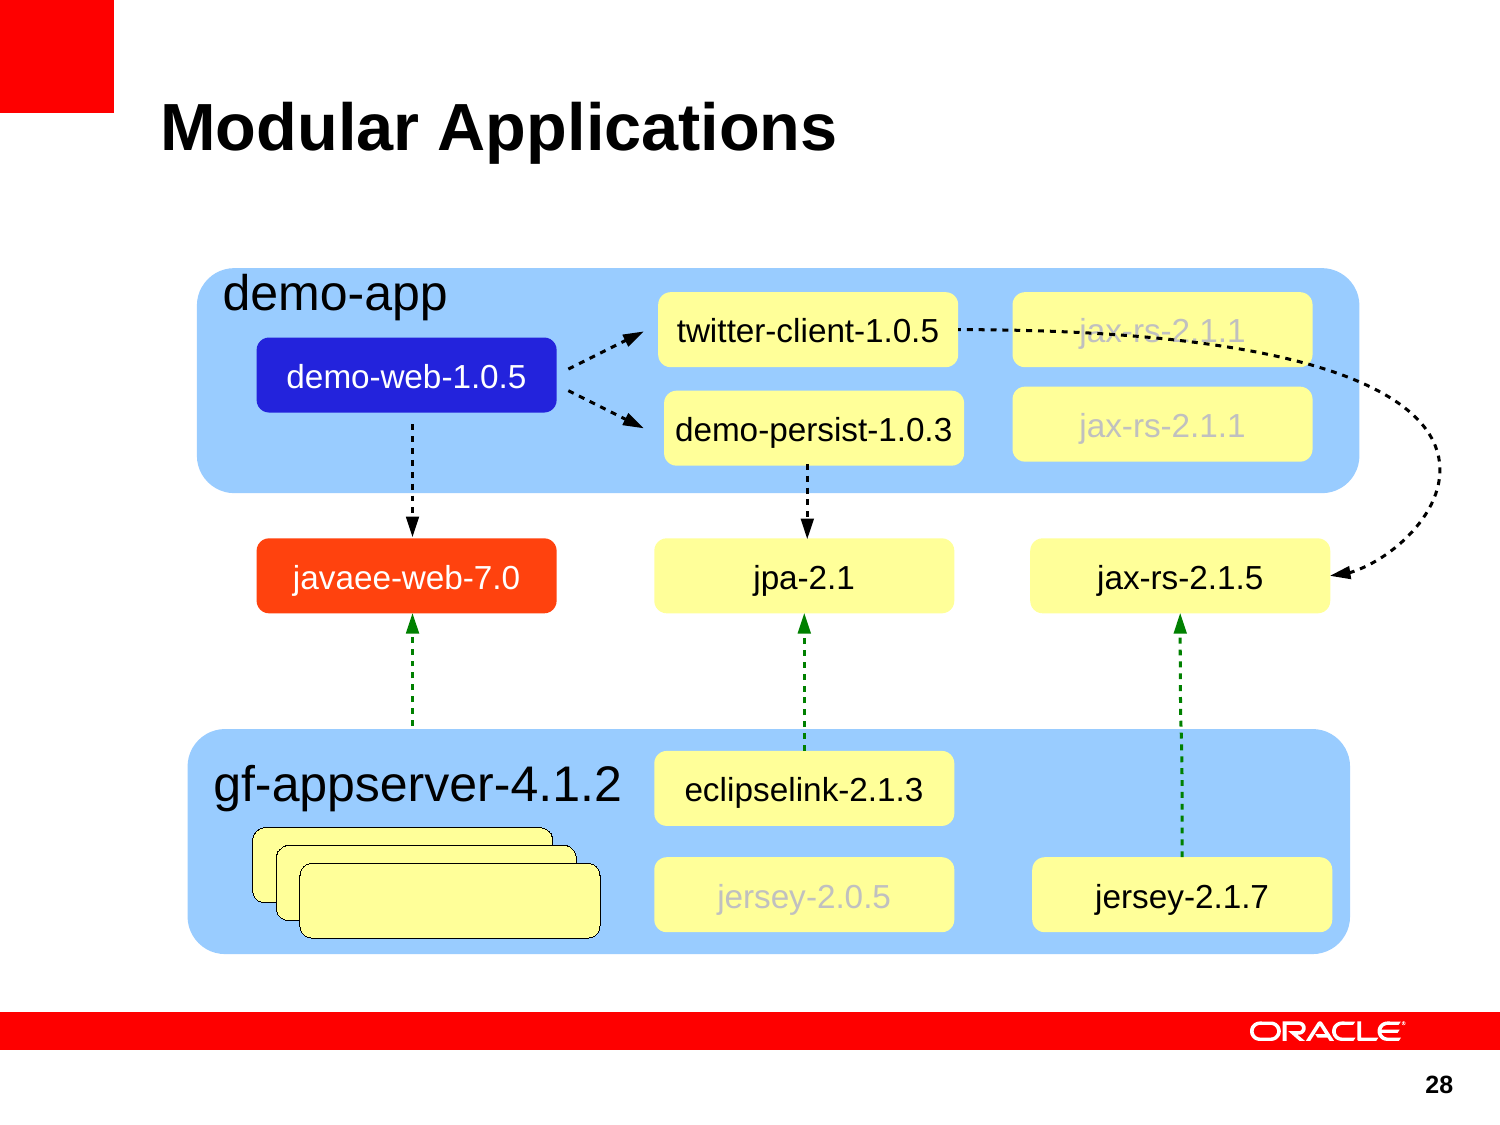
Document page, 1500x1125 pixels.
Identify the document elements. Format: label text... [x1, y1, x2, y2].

text_box javaee-web-7.0 [256, 538, 557, 614]
text_box jax-rs-2.1.1 [1012, 292, 1313, 368]
text_box [252, 827, 601, 939]
picture [0, 0, 114, 113]
picture [0, 1012, 1500, 1050]
text_box jax-rs-2.1.1 [1012, 386, 1313, 462]
text_box demo-web-1.0.5 [256, 337, 557, 413]
text_box demo-app [196, 268, 1360, 494]
title Modular Applications [145, 49, 1390, 205]
text_box demo-persist-1.0.3 [664, 390, 965, 466]
text_box jersey-2.0.5 [654, 857, 955, 933]
text_box jpa-2.1 [654, 538, 955, 614]
text_box eclipselink-2.1.3 [654, 750, 955, 826]
text_box jersey-2.1.7 [1032, 857, 1333, 933]
text_box twitter-client-1.0.5 [658, 292, 959, 368]
text_box gf-appserver-4.1.2 [187, 729, 1351, 955]
text_box jax-rs-2.1.5 [1030, 538, 1331, 614]
